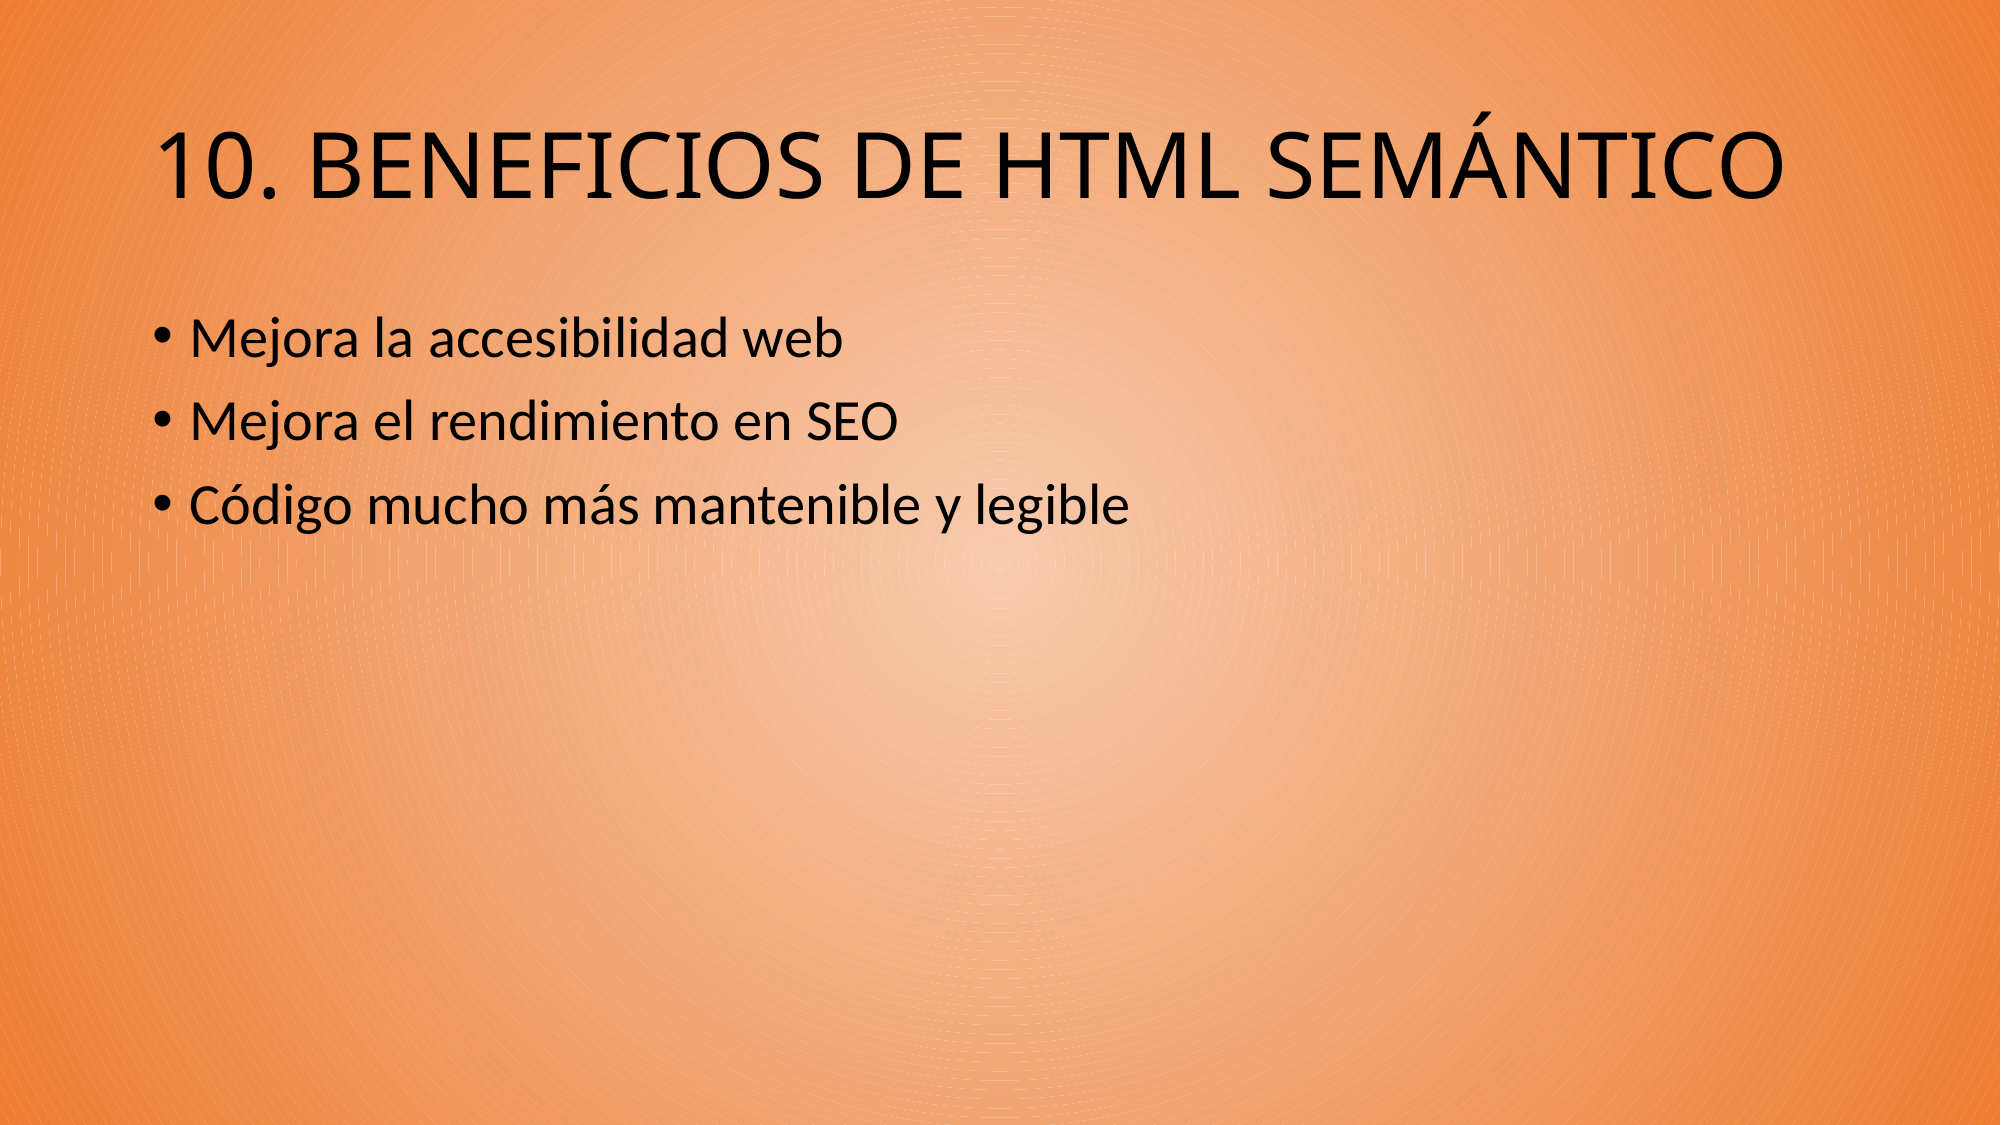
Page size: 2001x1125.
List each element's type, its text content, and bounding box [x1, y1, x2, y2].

list Mejora la accesibilidad web Mejora el rendimiento en SEO Código mucho más mantenible y legible [137, 299, 1863, 1014]
title 10. BENEFICIOS DE HTML SEMÁNTICO [137, 59, 1863, 278]
